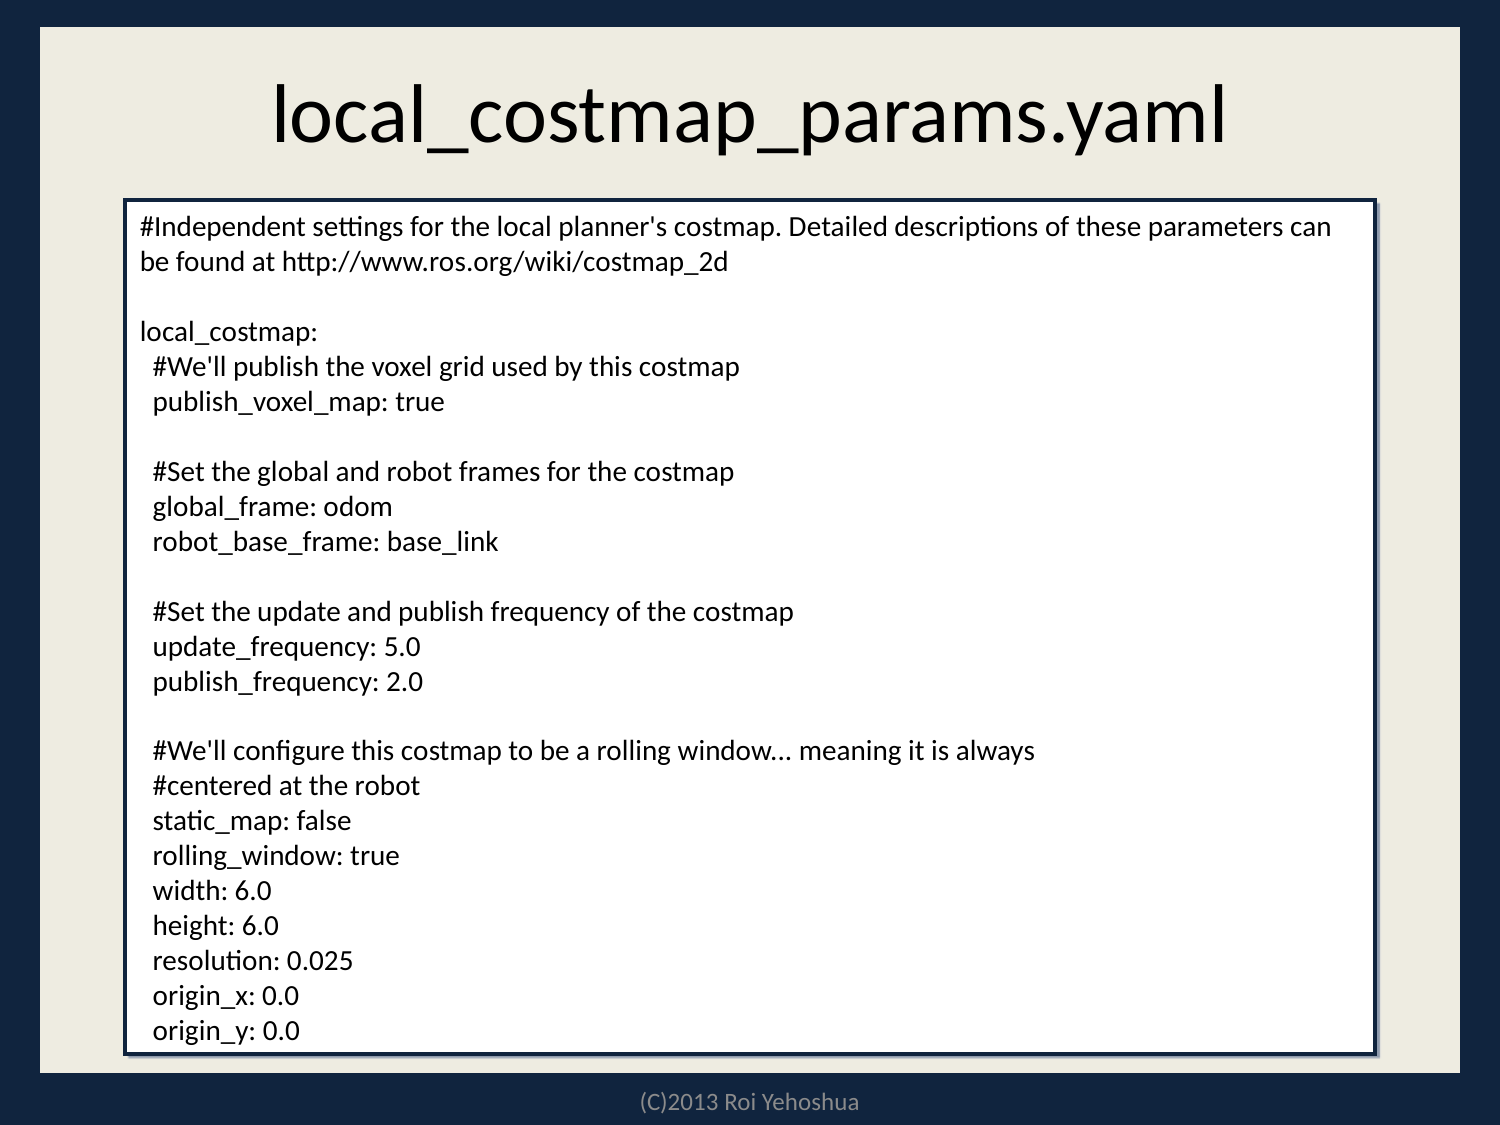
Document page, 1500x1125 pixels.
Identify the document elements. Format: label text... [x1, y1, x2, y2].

title local_costmap_params.yaml [37, 31, 1463, 188]
text_box #Independent settings for the local planner's costmap. Detailed descriptions of these parameters can be found at http://www.ros.org/wiki/costmap_2d local_costmap: #We'll publish the voxel grid used by this costmap publish_voxel_map: true #Set the global and robot frames for the costmap global_frame: odom robot_base_frame: base_link #Set the update and publish frequency of the costmap update_frequency: 5.0 publish_frequency: 2.0 #We'll configure this costmap to be a rolling window... meaning it is always #centered at the robot static_map: false rolling_window: true width: 6.0 height: 6.0 resolution: 0.025 origin_x: 0.0 origin_y: 0.0 [125, 199, 1375, 1054]
footer (C)2013 Roi Yehoshua [512, 1074, 988, 1125]
list [37, 200, 1463, 1080]
